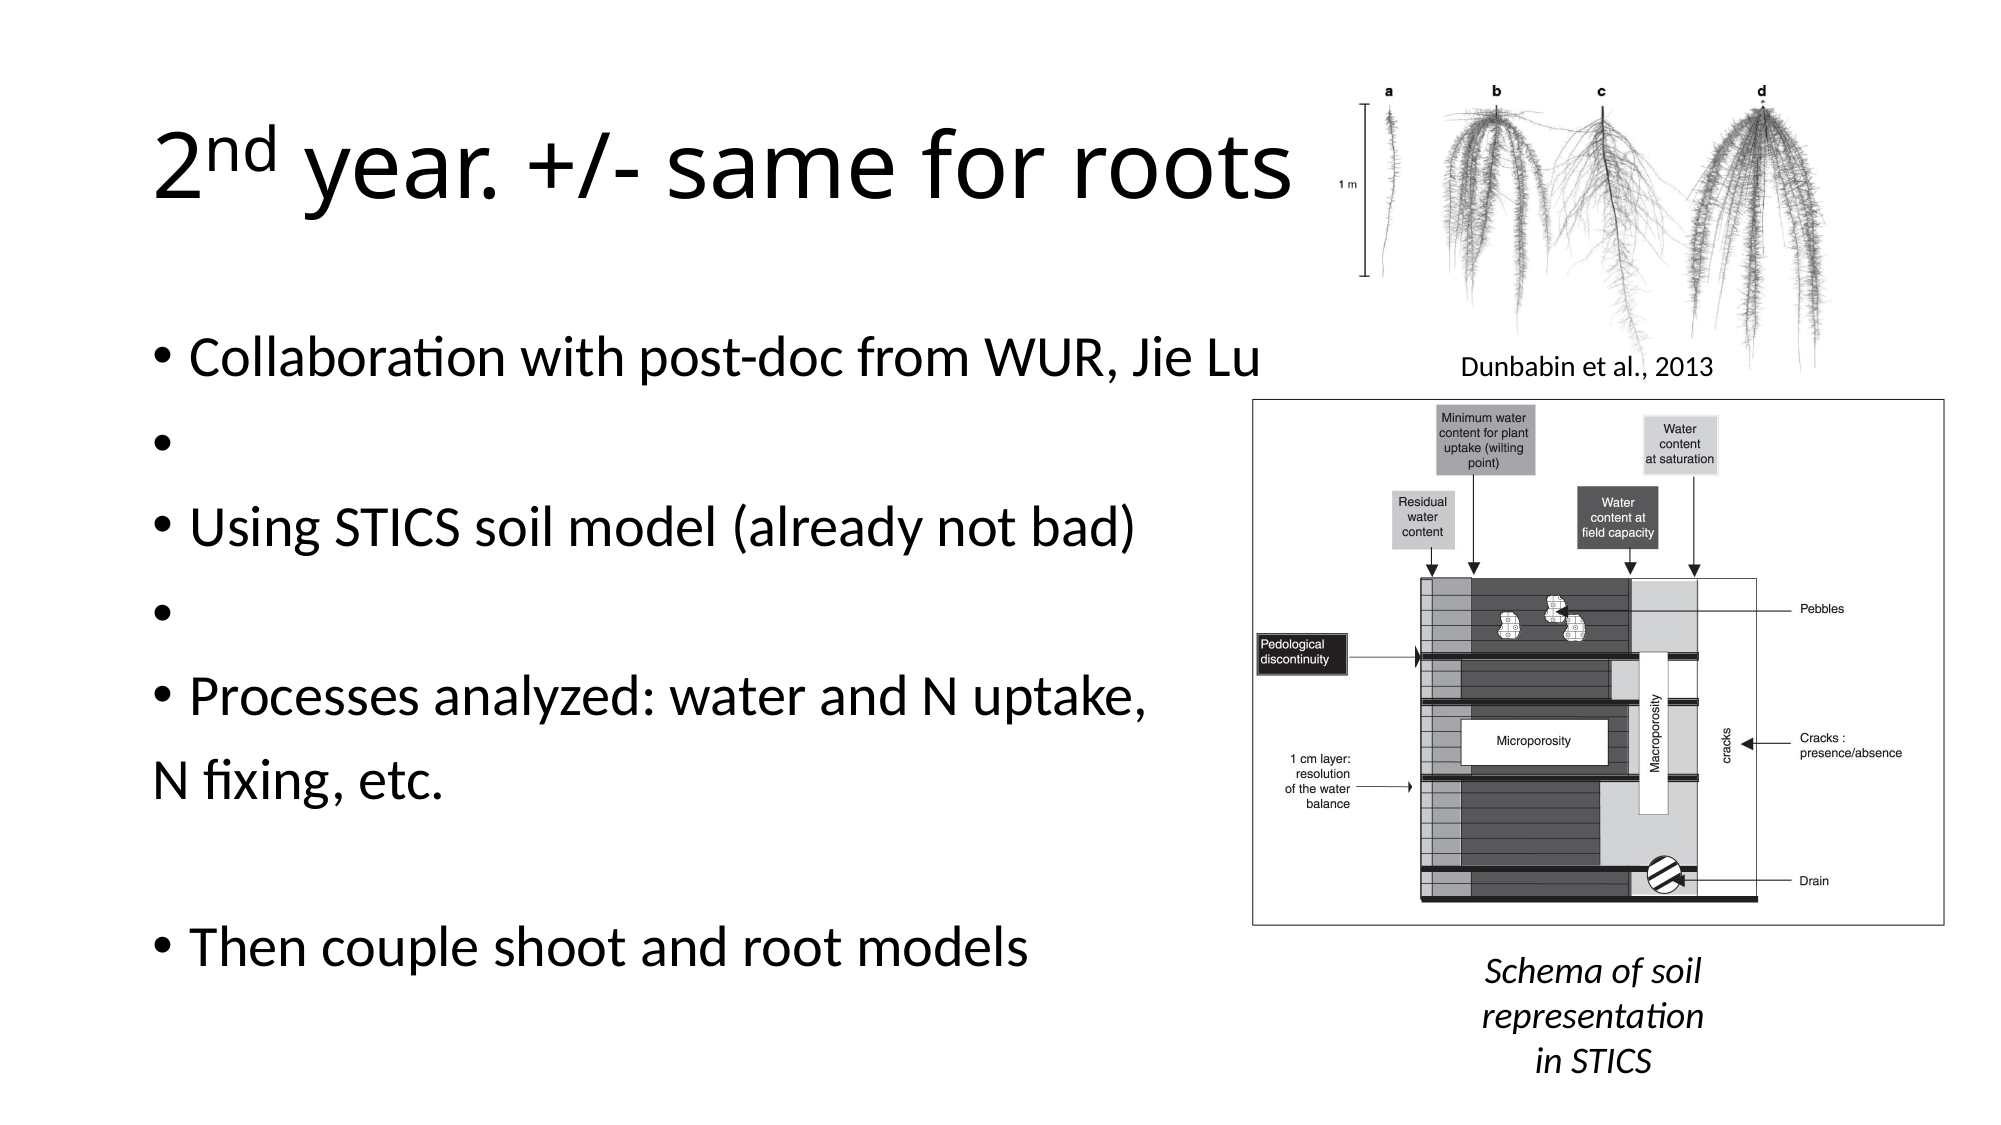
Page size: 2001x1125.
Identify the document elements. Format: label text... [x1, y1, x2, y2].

picture [1238, 396, 1949, 926]
title 2nd year. +/- same for roots [137, 59, 1863, 278]
text_box Dunbabin et al., 2013 [1445, 339, 1861, 391]
picture [1326, 79, 1861, 391]
list Collaboration with post-doc from WUR, Jie Lu Using STICS soil model (already not bad) Processes analyzed: water and N uptake, N fixing, etc. Then couple shoot and root models [137, 318, 1863, 1034]
text_box Schema of soil representation in STICS [1458, 938, 1729, 1090]
